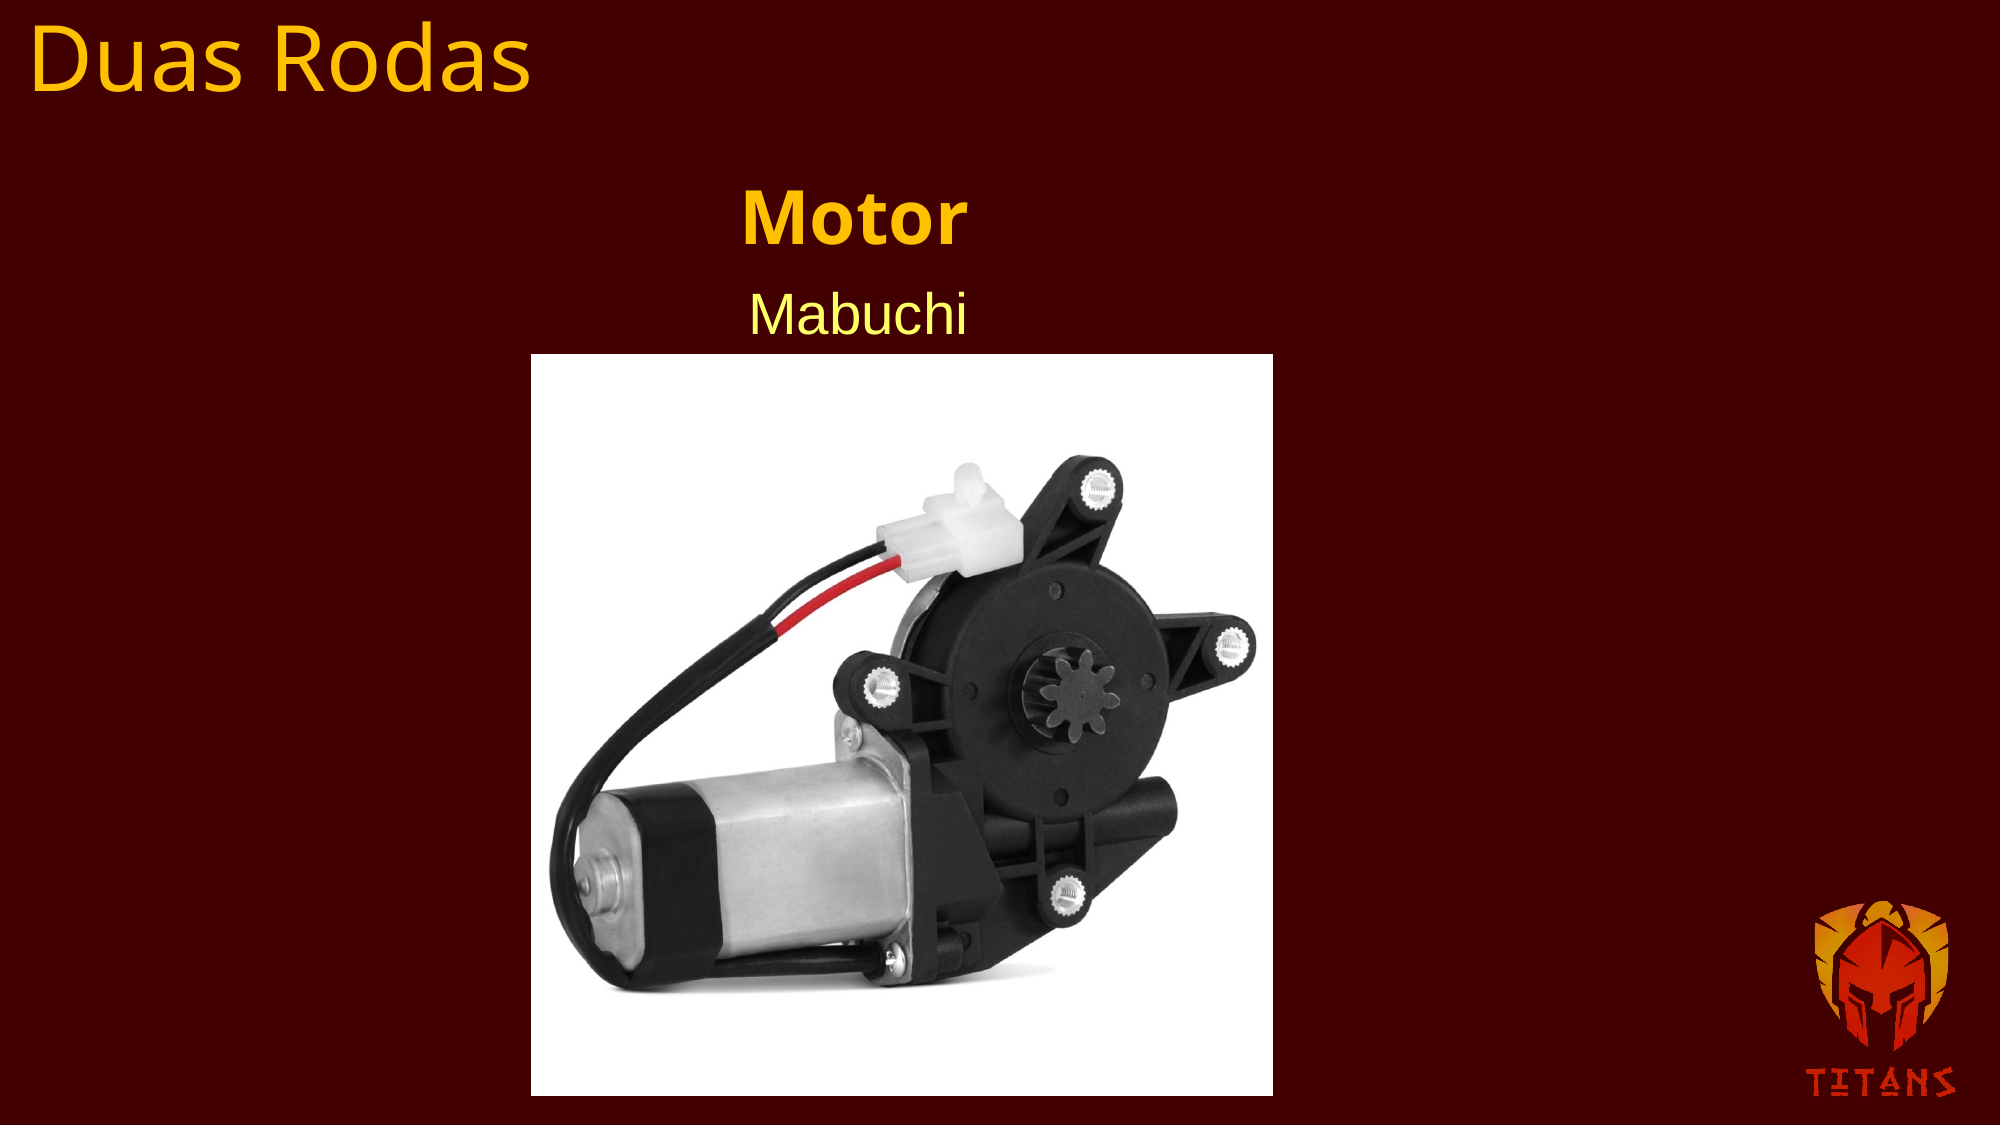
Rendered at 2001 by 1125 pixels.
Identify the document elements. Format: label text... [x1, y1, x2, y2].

text_box Mabuchi [733, 274, 1099, 355]
picture [1749, 888, 2000, 1125]
title Duas Rodas [11, 0, 1737, 171]
text_box Motor [739, 169, 1028, 272]
picture [531, 354, 1273, 1096]
